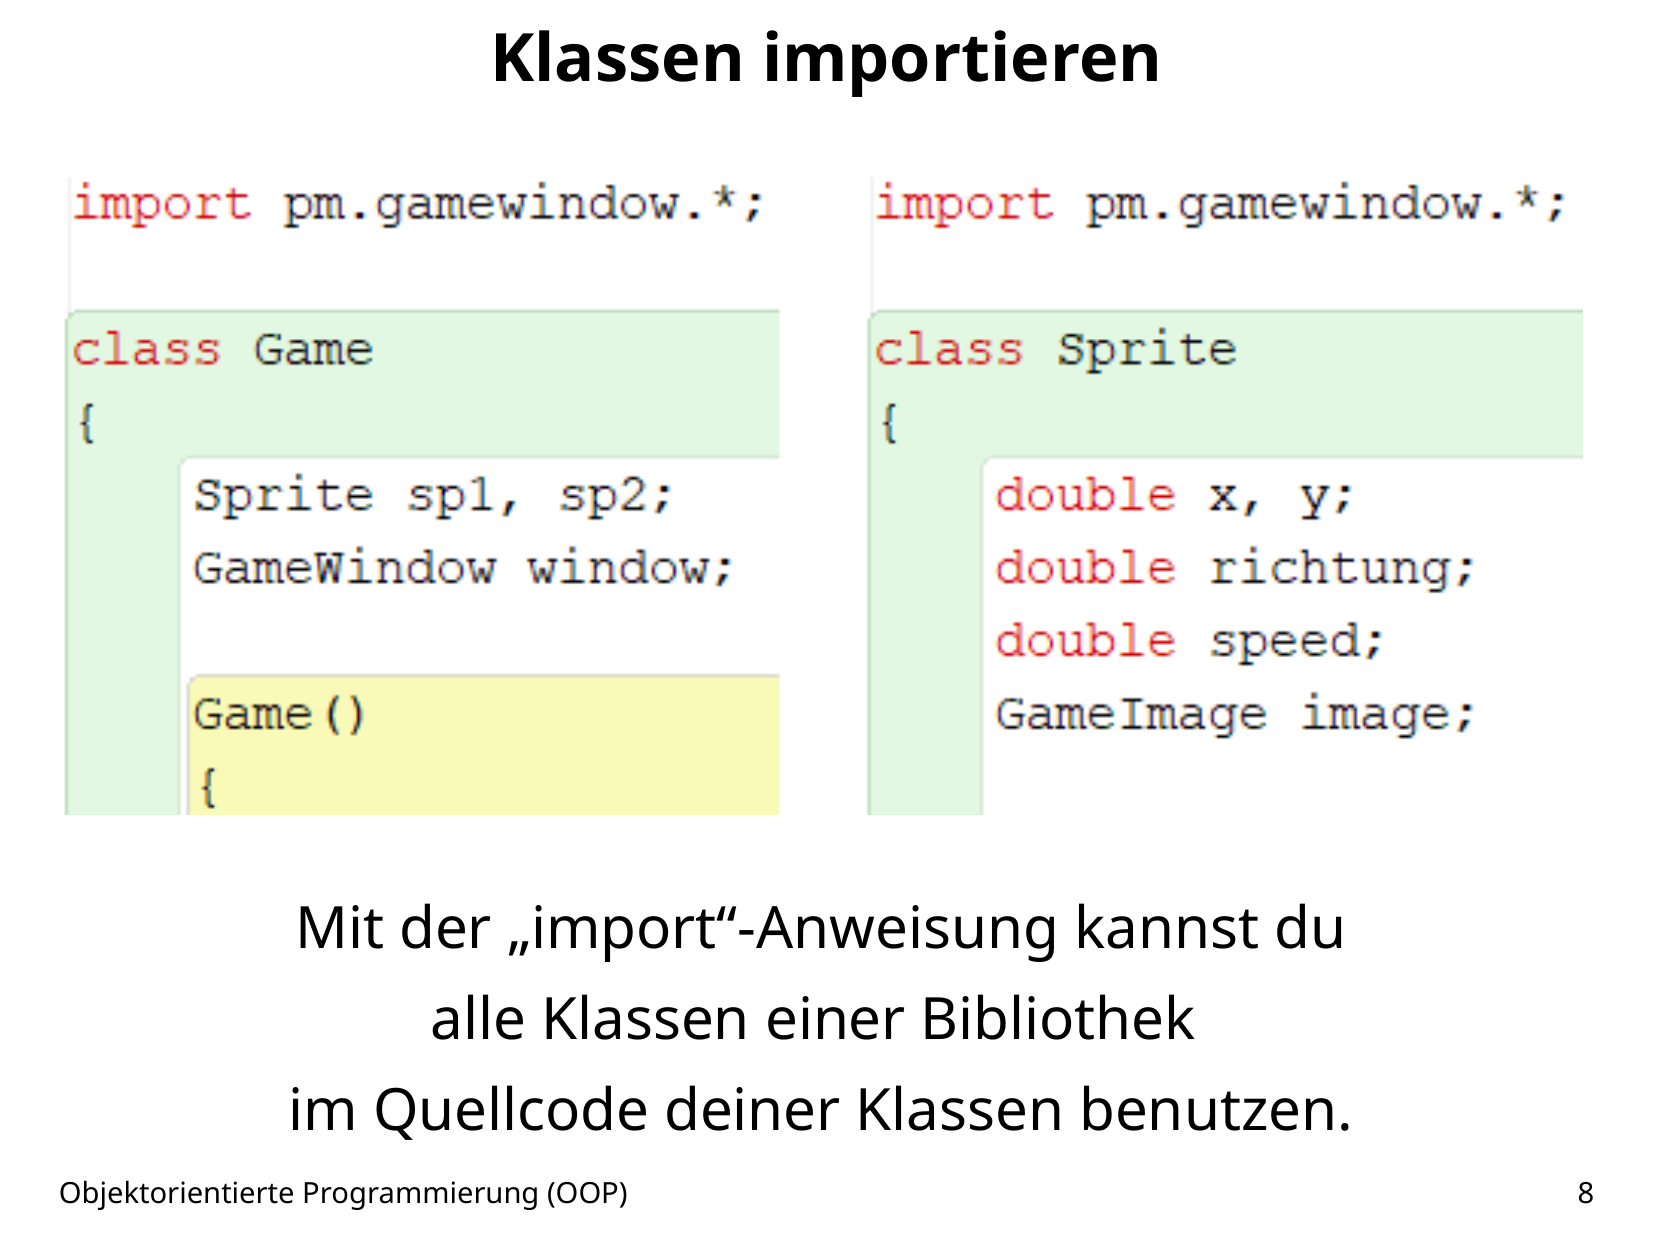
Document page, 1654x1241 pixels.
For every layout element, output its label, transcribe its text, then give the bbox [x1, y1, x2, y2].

title Klassen importieren [0, 5, 1654, 107]
picture [63, 177, 1583, 815]
list Mit der „import“-Anweisung kannst du alle Klassen einer Bibliothek im Quellcode deiner Klassen benutzen. [59, 874, 1583, 1158]
